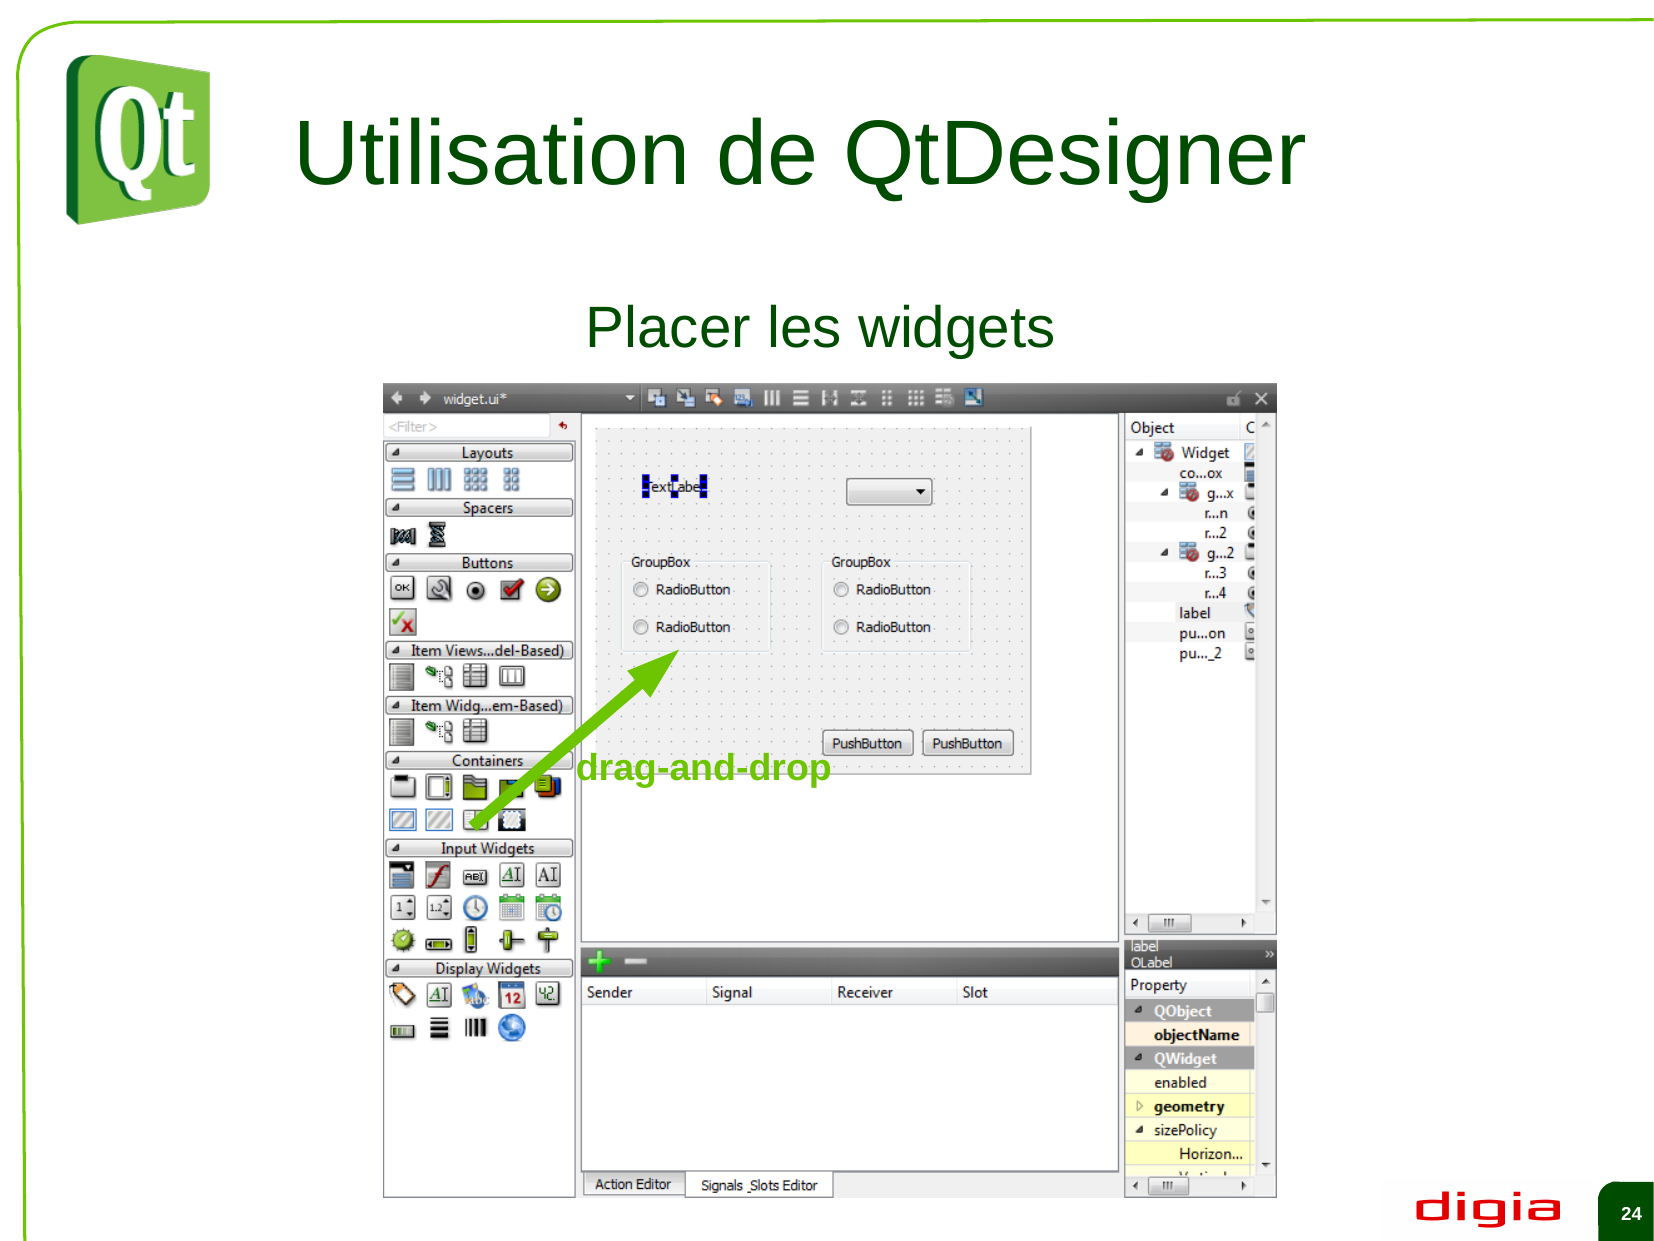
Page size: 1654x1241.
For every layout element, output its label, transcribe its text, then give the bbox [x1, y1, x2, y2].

picture [383, 1099, 1277, 1198]
picture [1380, 1179, 1596, 1241]
title Utilisation de QtDesigner [263, 49, 1339, 257]
list Placer les widgets [76, 295, 1565, 1099]
picture [66, 55, 210, 225]
